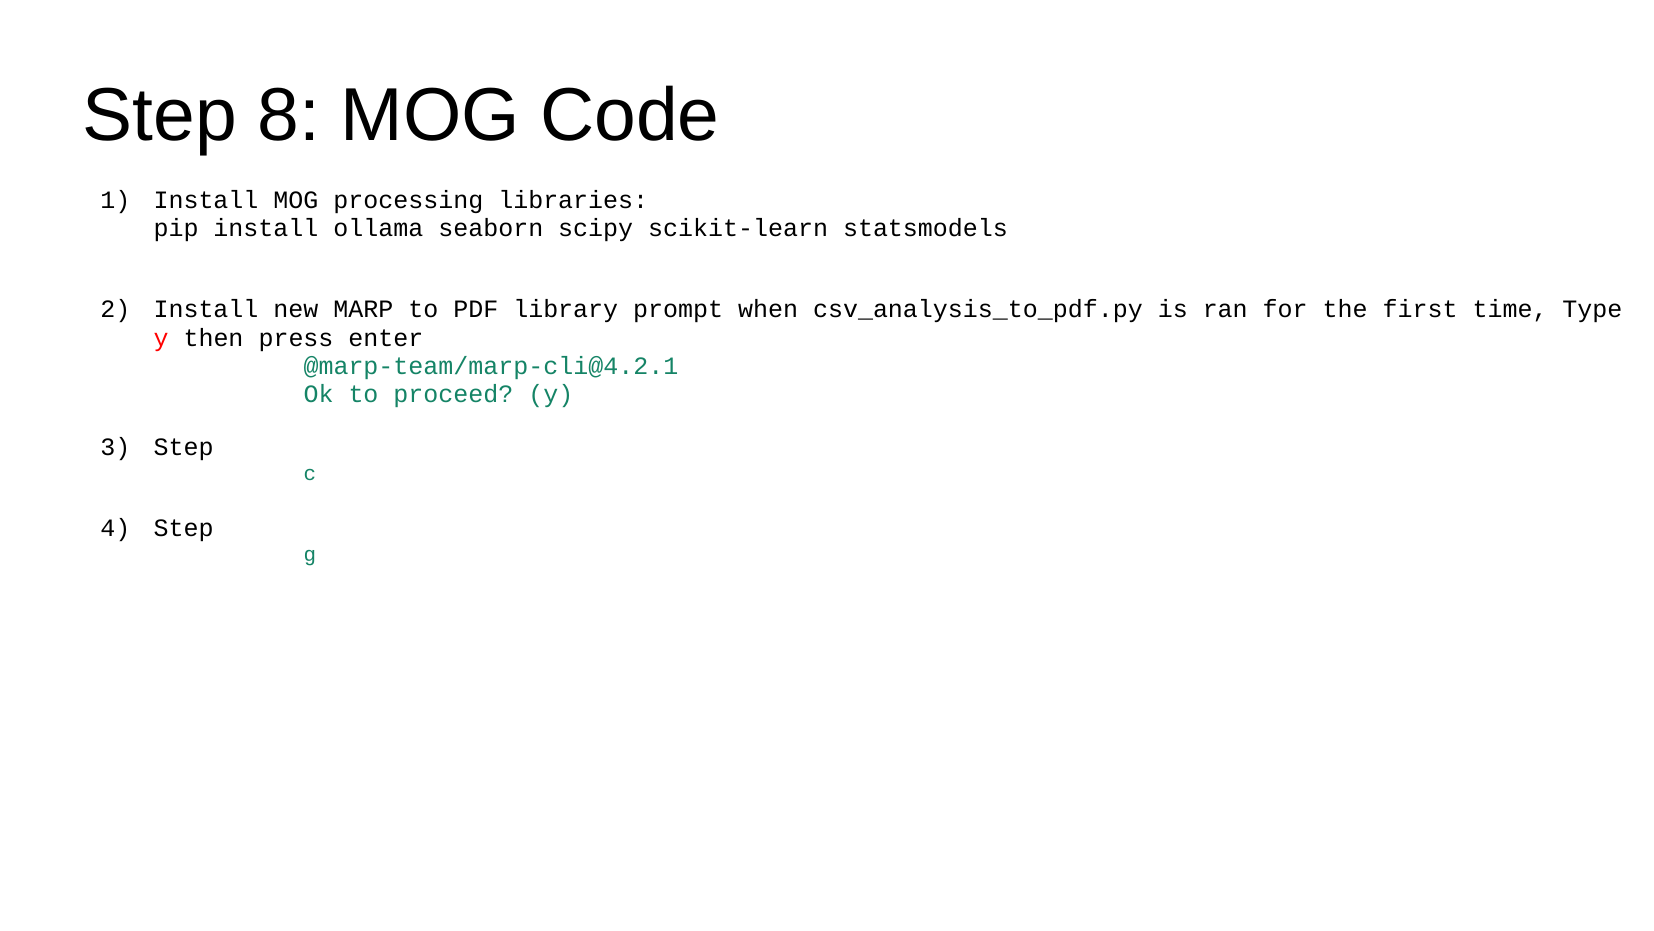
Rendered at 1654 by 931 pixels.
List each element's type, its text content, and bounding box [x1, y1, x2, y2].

title Step 8: MOG Code [82, 37, 1571, 187]
list Install MOG processing libraries: pip install ollama seaborn scipy scikit-learn statsmodels Install new MARP to PDF library prompt when csv_analysis_to_pdf.py is ran for the first time, Type y then press enter @marp-team/marp-cli@4.2.1 Ok to proceed? (y) Step c Step g [82, 187, 1651, 901]
